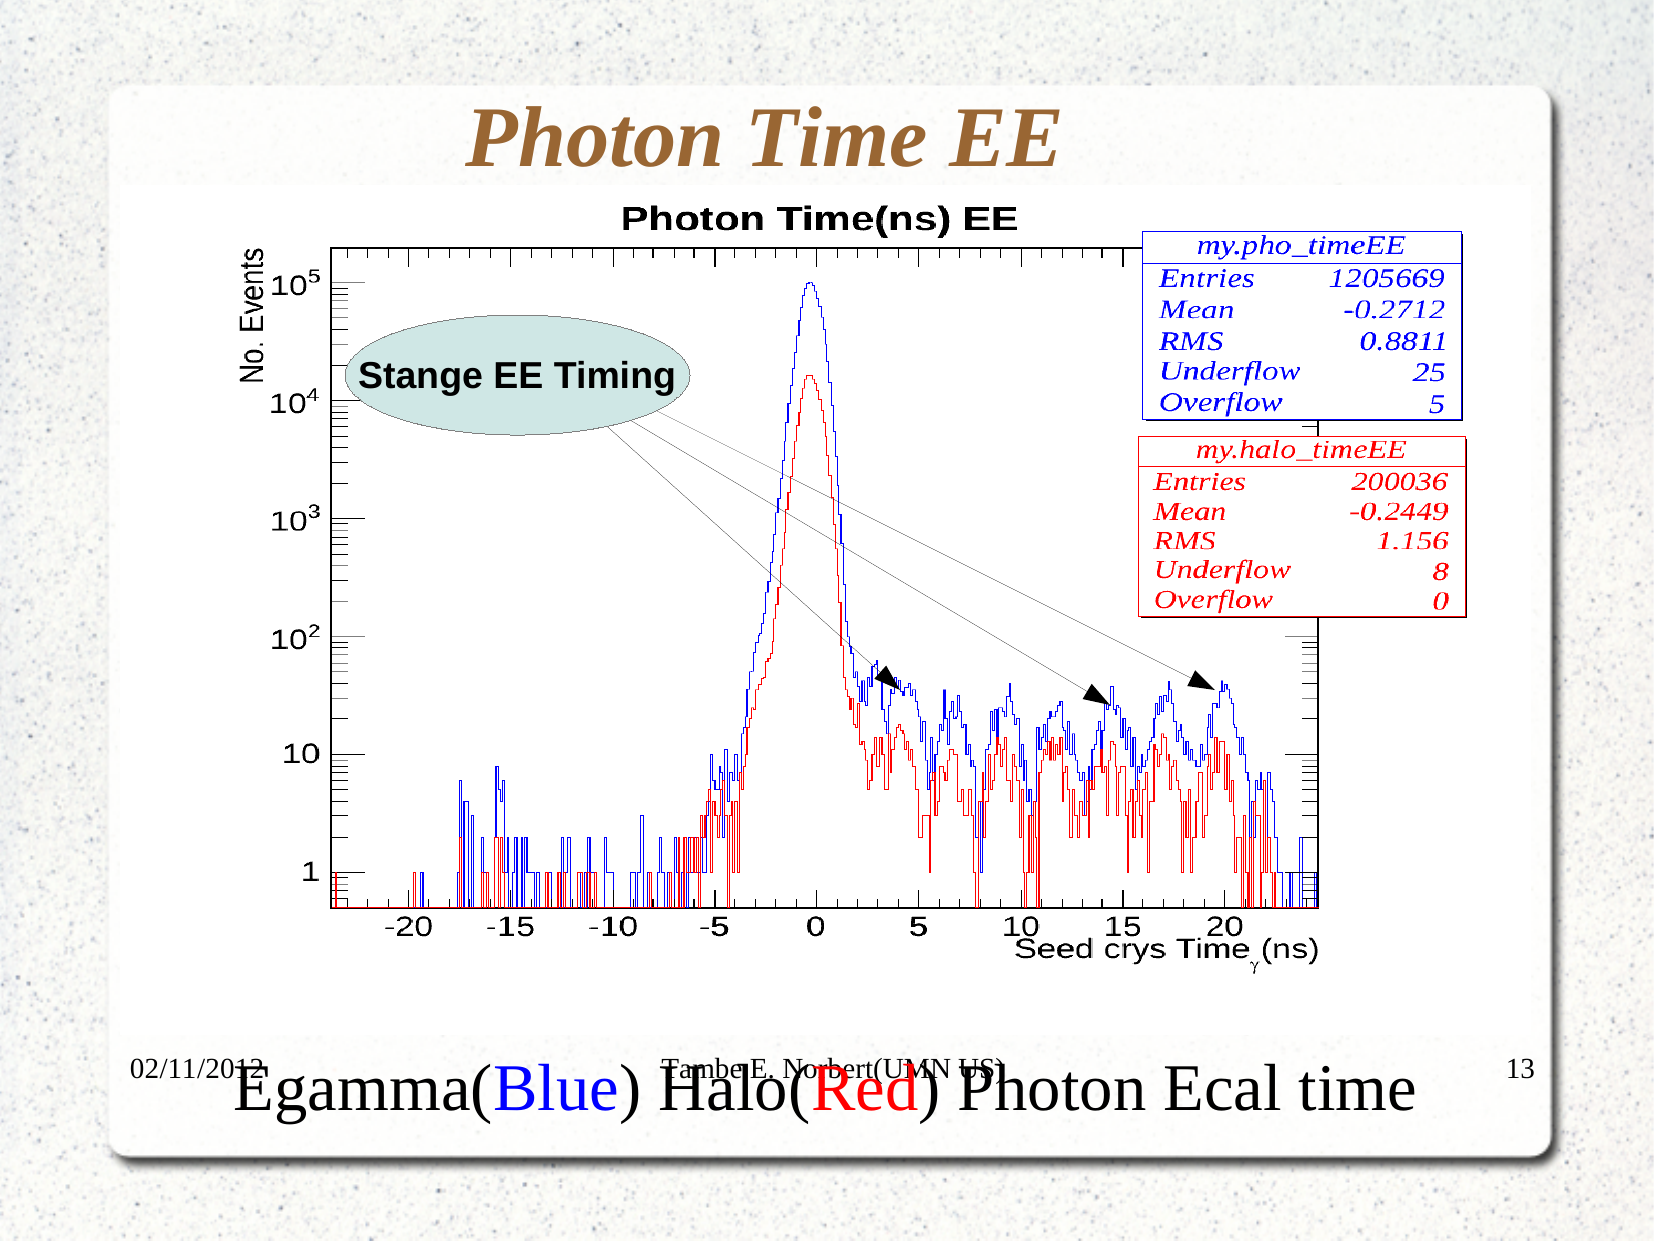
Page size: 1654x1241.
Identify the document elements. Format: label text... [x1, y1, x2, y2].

text_box Stange EE Timing [345, 315, 691, 436]
list Egamma(Blue) Halo(Red) Photon Ecal time [162, 1050, 1531, 1126]
title Photon Time EE [270, 90, 1261, 185]
picture [0, 0, 1654, 1241]
